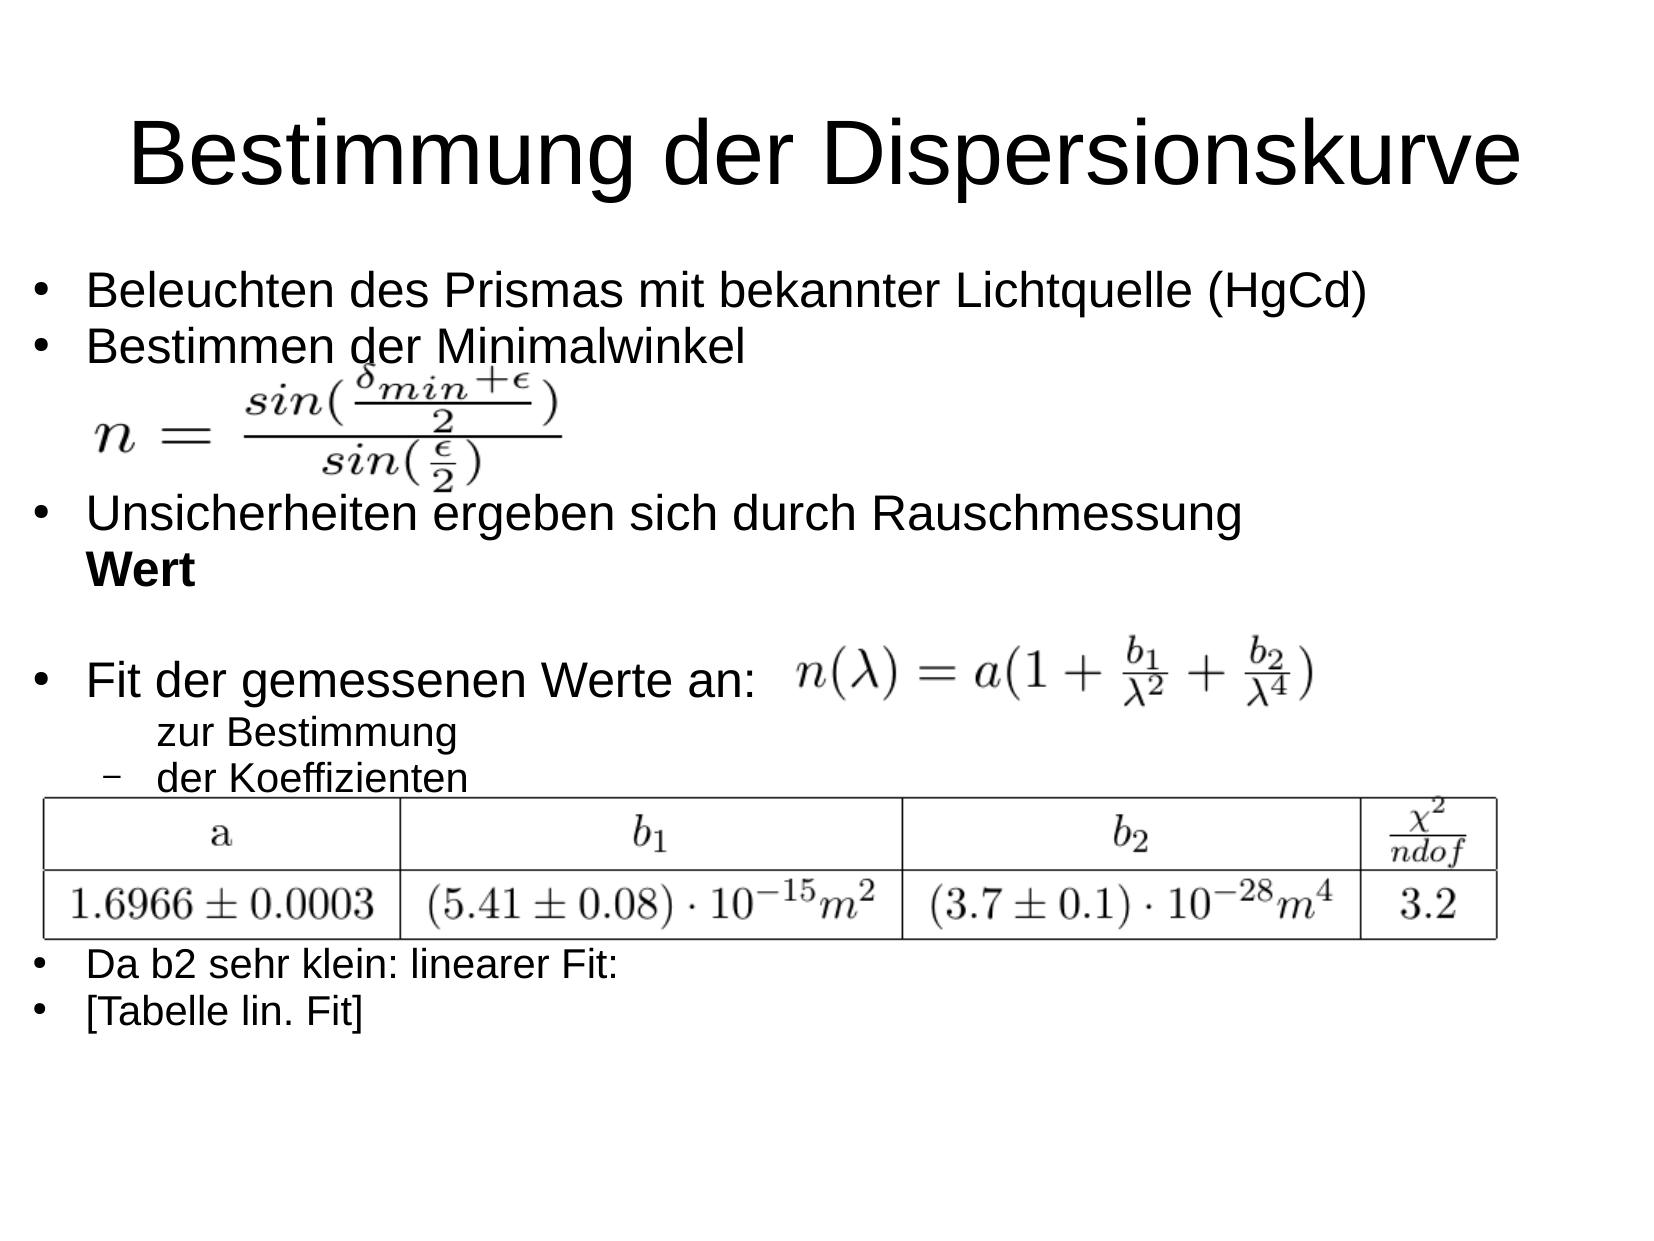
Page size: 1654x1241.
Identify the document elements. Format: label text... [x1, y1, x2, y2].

picture [793, 627, 1317, 717]
text_box [377, 909, 603, 1009]
text_box Beleuchten des Prismas mit bekannter Lichtquelle (HgCd) Bestimmen der Minimalwinkel Unsicherheiten ergeben sich durch Rauschmessung Wert Fit der gemessenen Werte an: zur Bestimmung der Koeffizienten Da b2 sehr klein: linearer Fit: [Tabelle lin. Fit] [0, 255, 1643, 1045]
title Bestimmung der Dispersionskurve [82, 49, 1571, 255]
